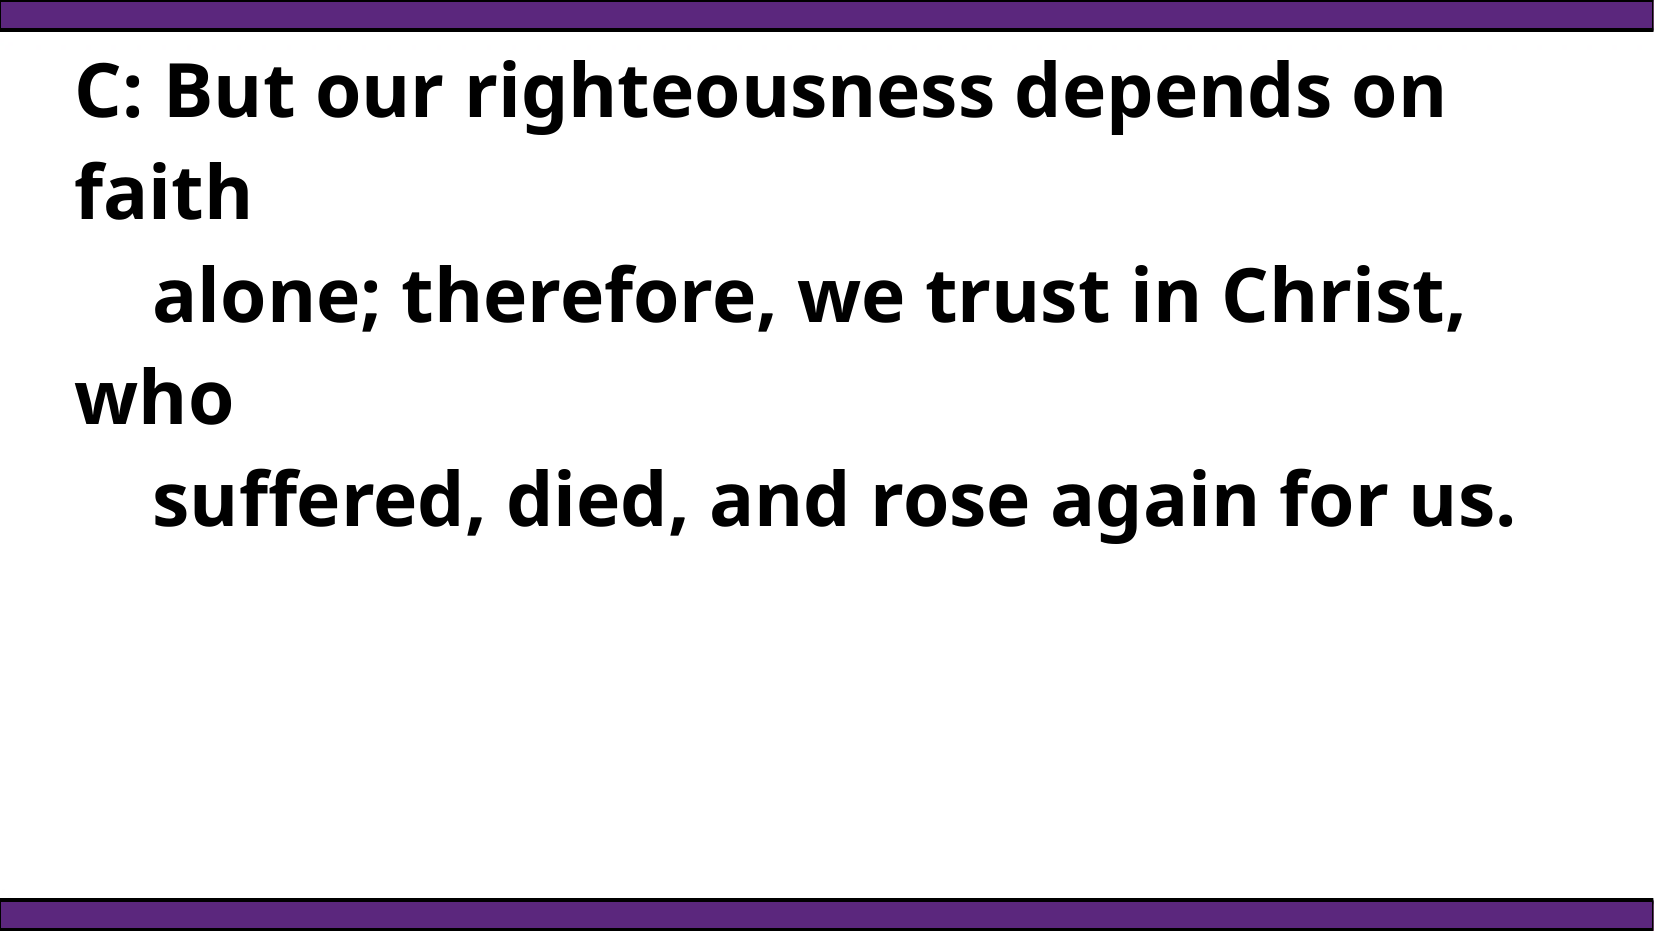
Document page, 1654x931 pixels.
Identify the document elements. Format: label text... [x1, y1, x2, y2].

text_box [0, 900, 1654, 931]
text_box C: But our righteousness depends on faith alone; therefore, we trust in Christ, who suffered, died, and rose again for us. [60, 30, 1591, 361]
text_box [0, 0, 1654, 31]
picture [0, 31, 1654, 900]
